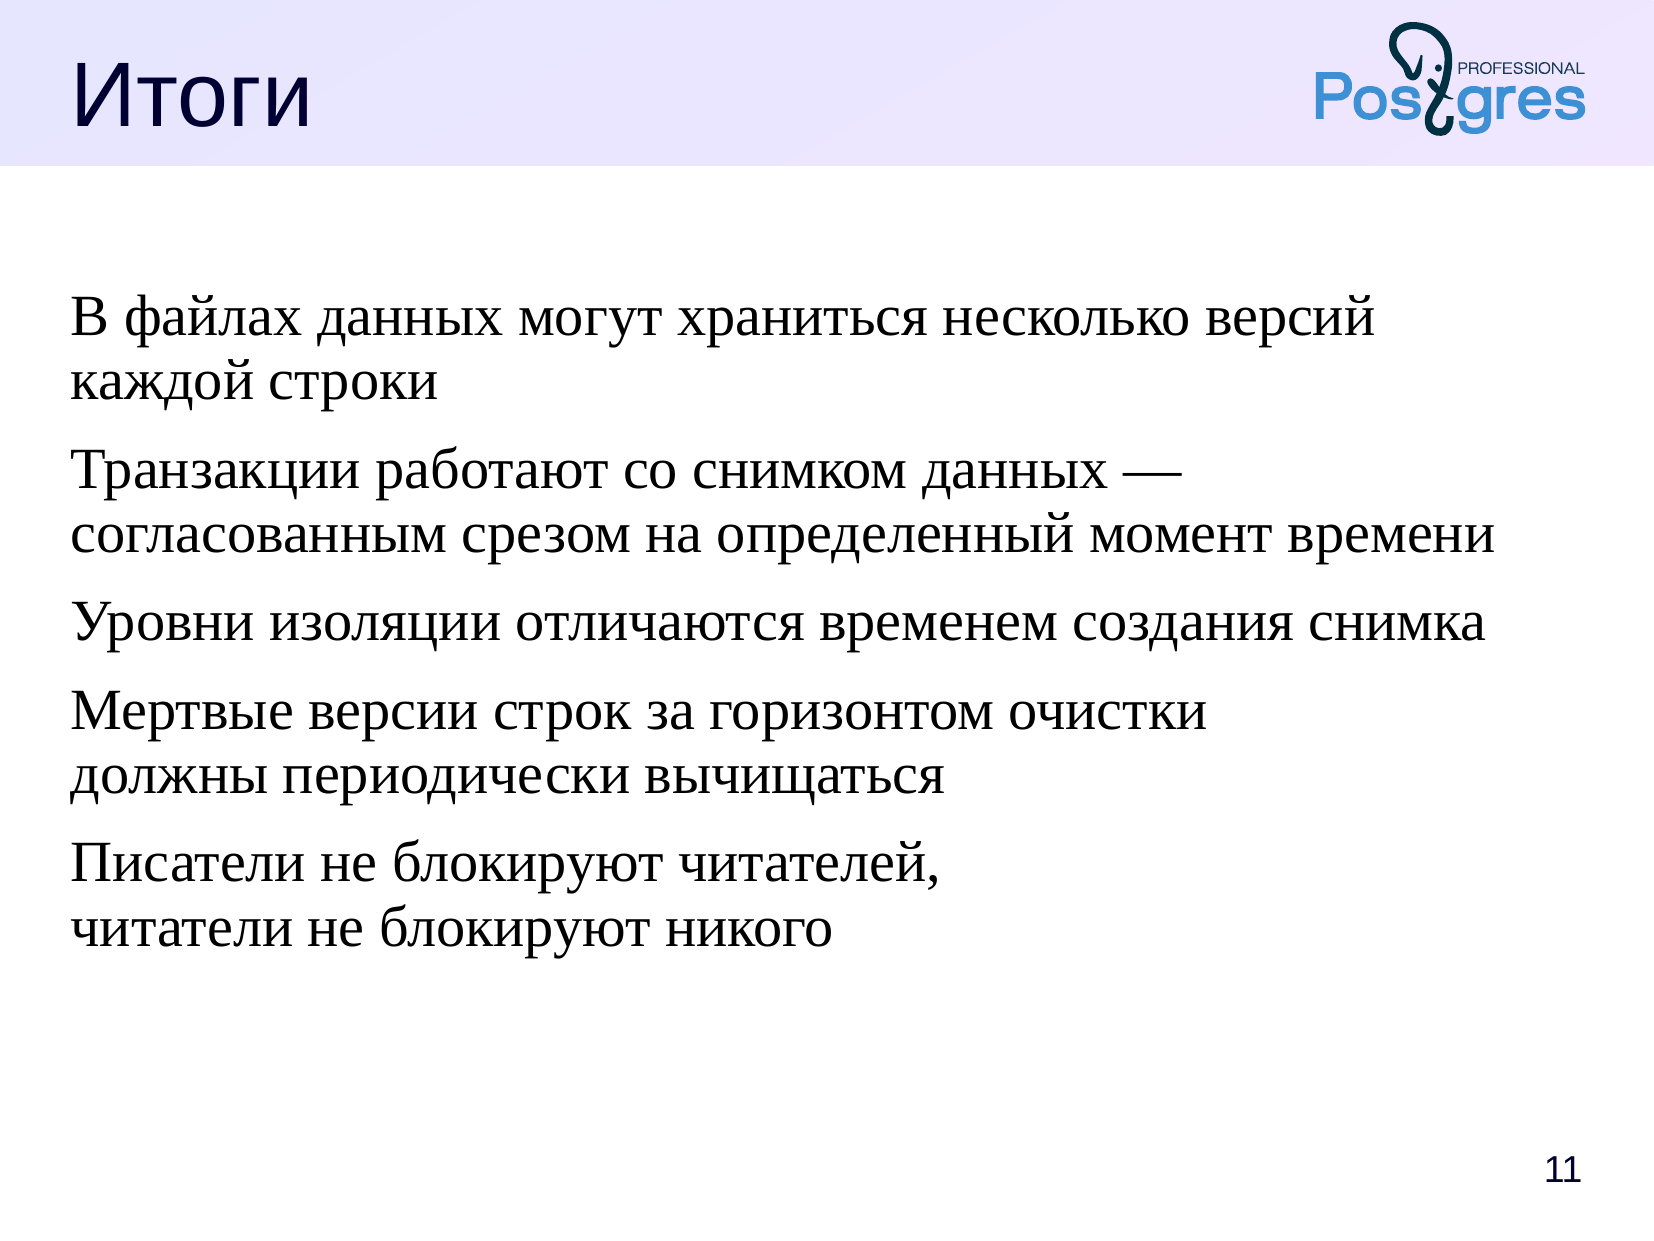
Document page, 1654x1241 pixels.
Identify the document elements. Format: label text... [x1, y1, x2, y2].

list В файлах данных могут храниться несколько версий каждой строки Транзакции работают со снимком данных — согласованным срезом на определенный момент времени Уровни изоляции отличаются временем создания снимка Мертвые версии строк за горизонтом очистки должны периодически вычищаться Писатели не блокируют читателей, читатели не блокируют никого [70, 283, 1583, 1134]
title Итоги [70, 43, 1241, 147]
